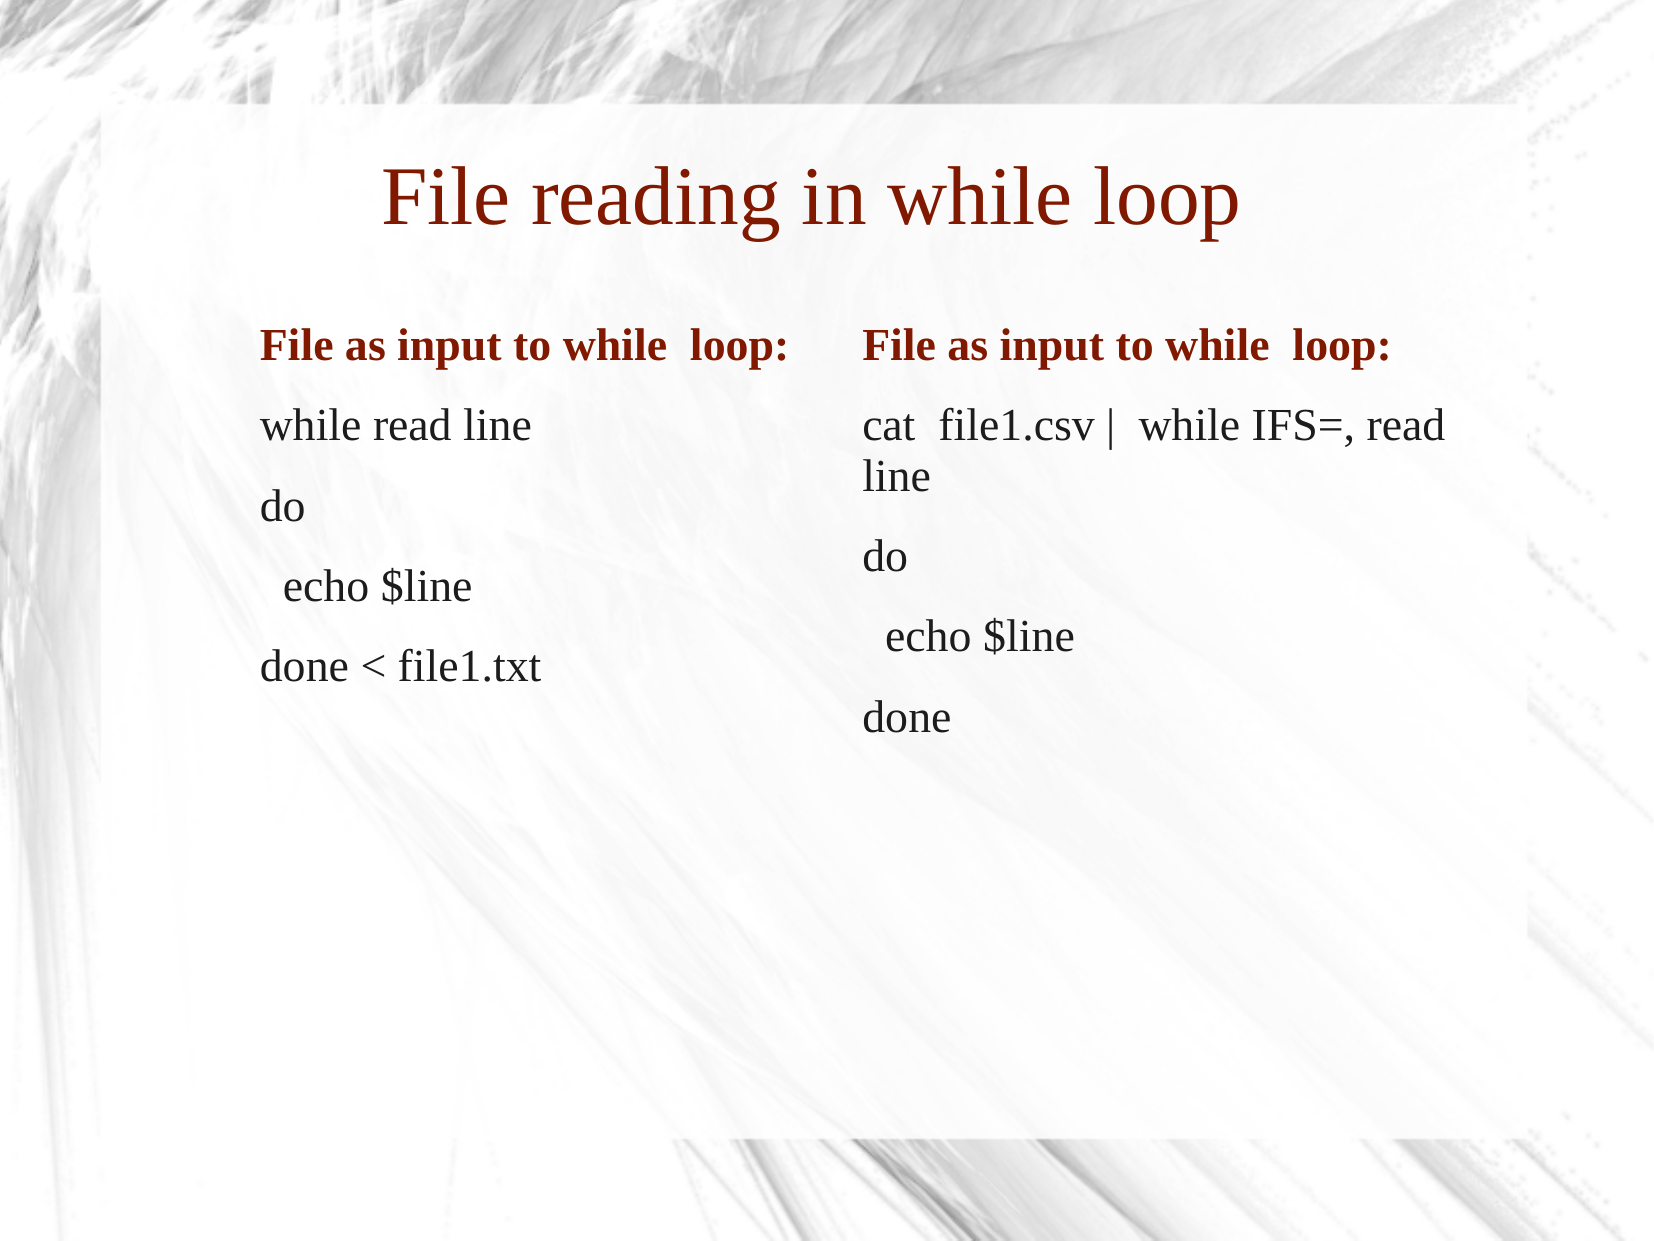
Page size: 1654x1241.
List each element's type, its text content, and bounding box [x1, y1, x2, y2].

picture [0, 0, 1654, 1241]
list File as input to while loop: while read line do echo $line done < file1.txt [259, 319, 862, 945]
title File reading in while loop [118, 112, 1506, 281]
list File as input to while loop: cat file1.csv | while IFS=, read line do echo $line done [862, 319, 1525, 945]
